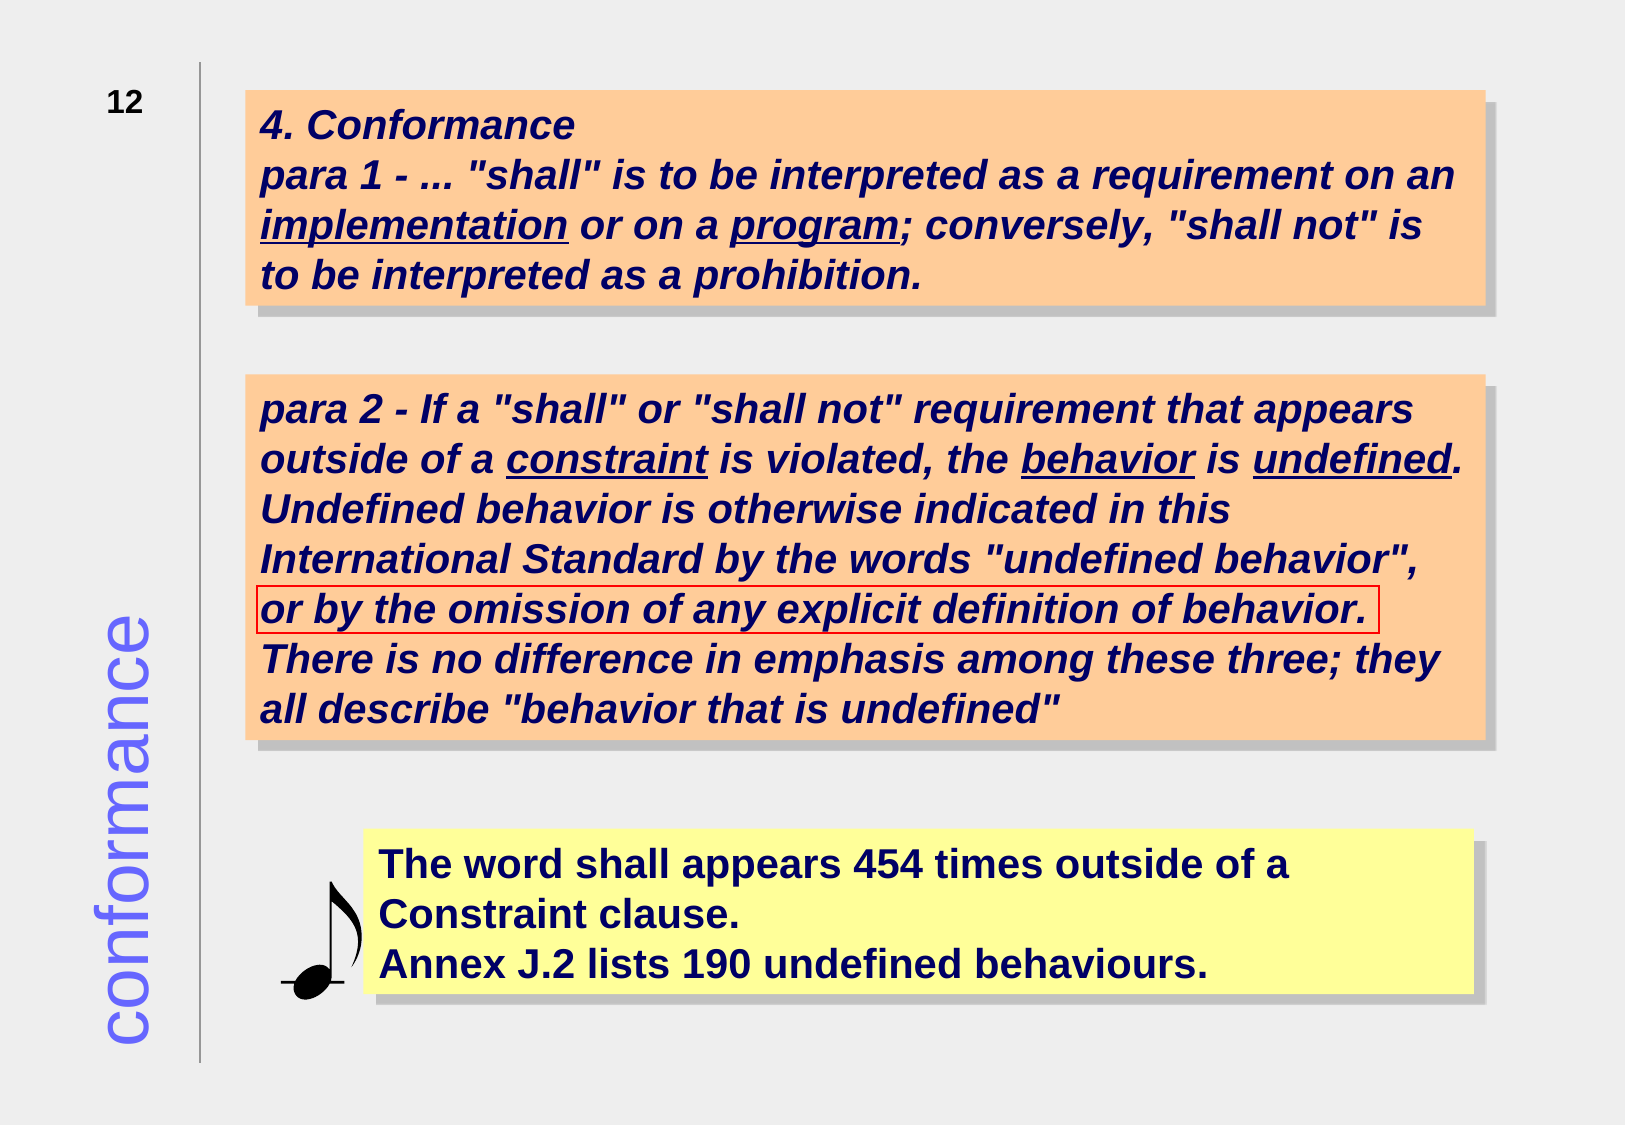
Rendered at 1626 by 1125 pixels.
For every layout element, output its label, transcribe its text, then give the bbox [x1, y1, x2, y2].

text_box The word shall appears 454 times outside of a Constraint clause. Annex J.2 lists 190 undefined behaviours. [363, 828, 1474, 995]
text_box 4. Conformance para 1 - ... "shall" is to be interpreted as a requirement on an implementation or on a program; conversely, "shall not" is to be interpreted as a prohibition. [245, 90, 1486, 306]
text_box [280, 881, 362, 1000]
text_box para 2 - If a "shall" or "shall not" requirement that appears outside of a constraint is violated, the behavior is undefined. Undefined behavior is otherwise indicated in this International Standard by the words "undefined behavior", or by the omission of any explicit definition of behavior. There is no difference in emphasis among these three; they all describe "behavior that is undefined" [245, 374, 1486, 741]
list [212, 62, 1550, 1063]
title conformance [50, 187, 188, 1063]
